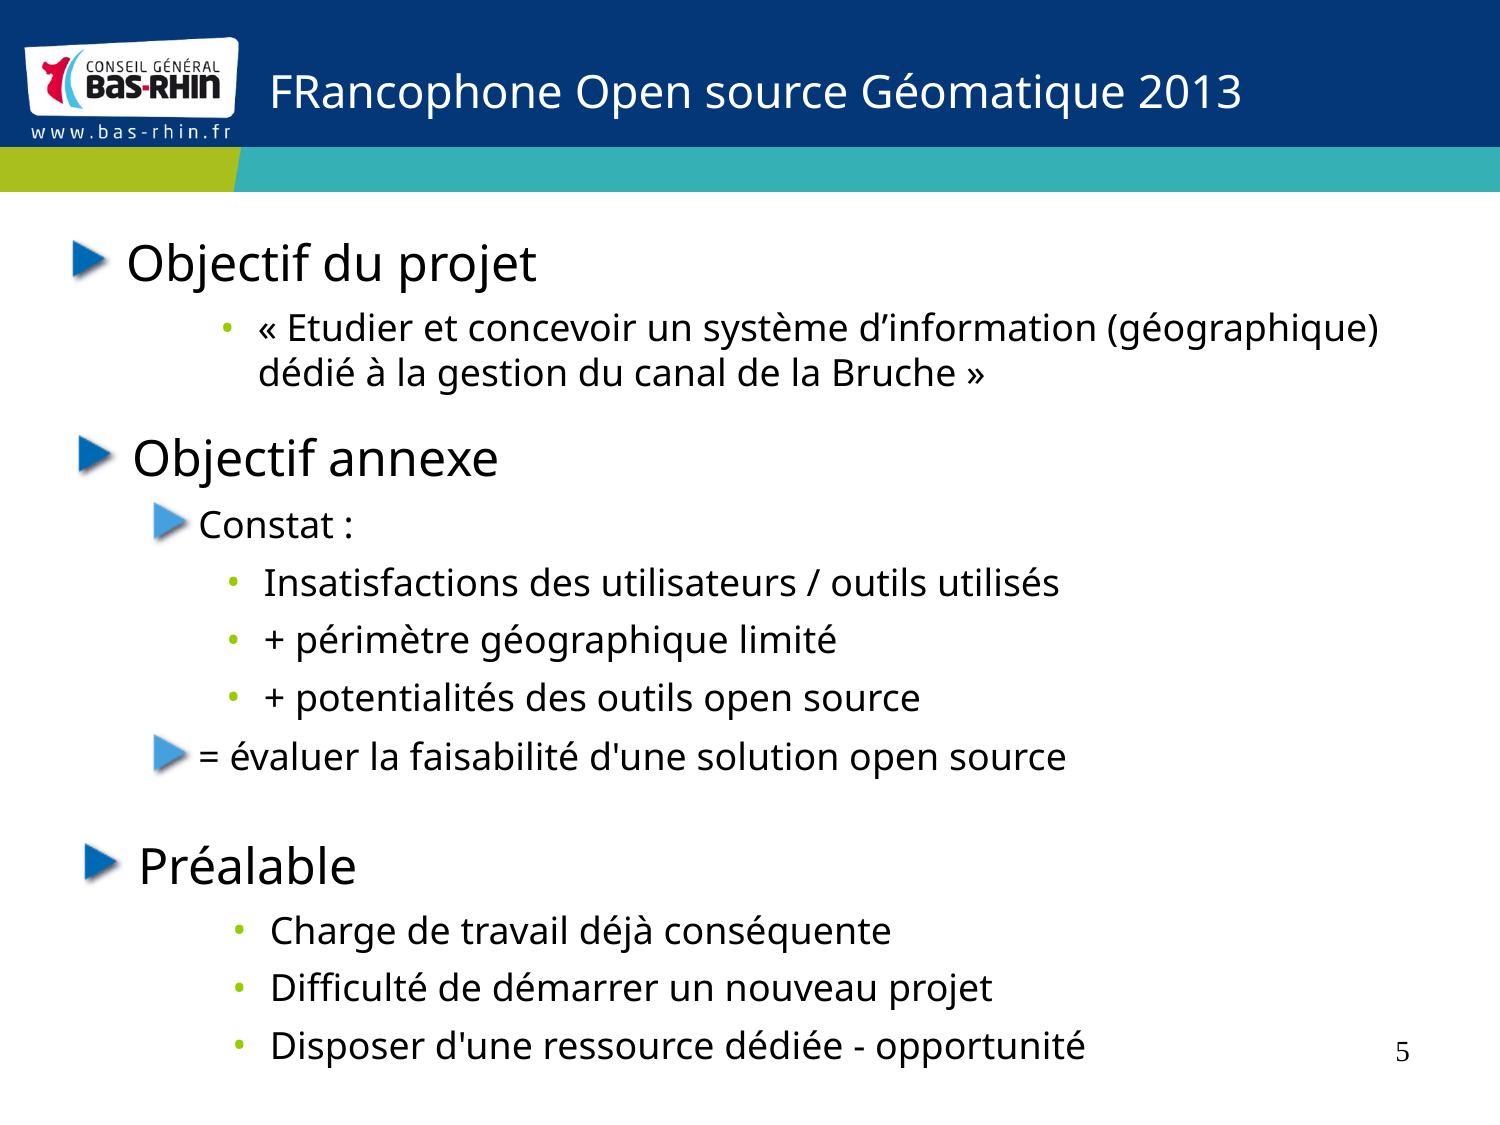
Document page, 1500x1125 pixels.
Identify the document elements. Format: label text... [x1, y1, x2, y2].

list Préalable Charge de travail déjà conséquente Difficulté de démarrer un nouveau projet Disposer d'une ressource dédiée - opportunité [67, 826, 1418, 1075]
picture [0, 0, 1500, 192]
list Objectif du projet « Etudier et concevoir un système d’information (géographique) dédié à la gestion du canal de la Bruche » [55, 224, 1406, 461]
title FRancophone Open source Géomatique 2013 [253, 30, 1471, 149]
list Objectif annexe Constat : Insatisfactions des utilisateurs / outils utilisés + périmètre géographique limité + potentialités des outils open source = évaluer la faisabilité d'une solution open source [61, 419, 1412, 839]
